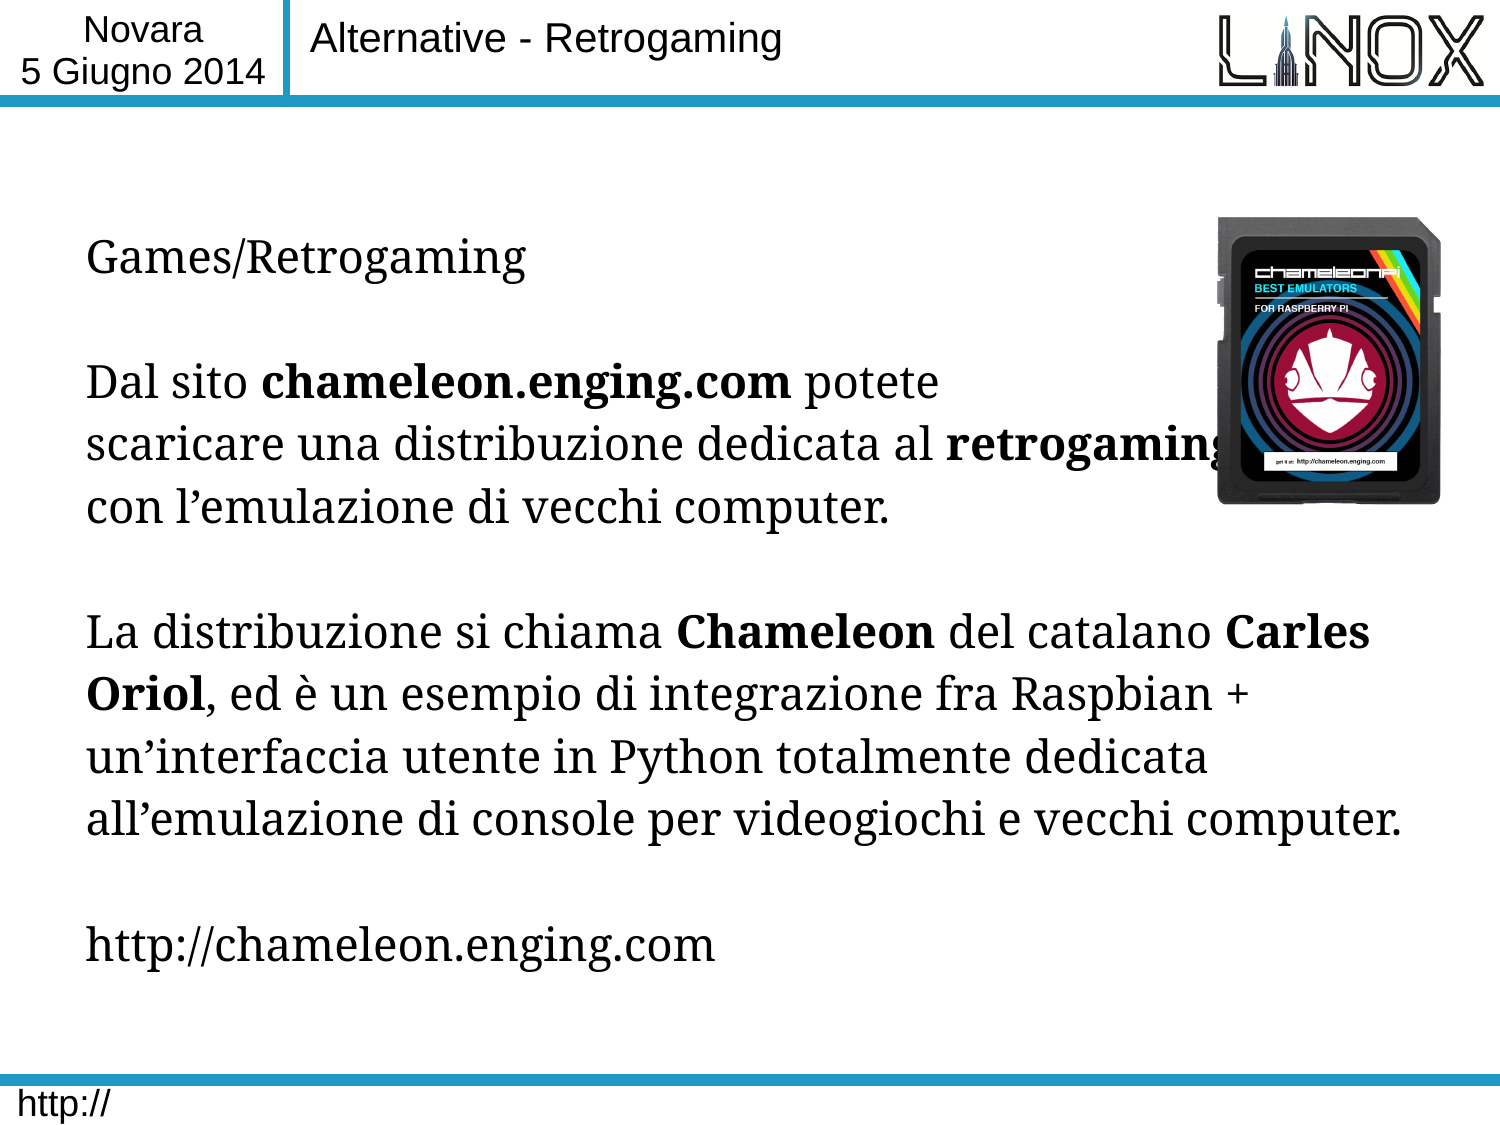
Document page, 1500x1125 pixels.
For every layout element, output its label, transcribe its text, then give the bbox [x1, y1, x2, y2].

text_box Games/Retrogaming Dal sito chameleon.enging.com potete scaricare una distribuzione dedicata al retrogaming, con l’emulazione di vecchi computer. La distribuzione si chiama Chameleon del catalano Carles Oriol, ed è un esempio di integrazione fra Raspbian + un’interfaccia utente in Python totalmente dedicata all’emulazione di console per videogiochi e vecchi computer. http://chameleon.enging.com [70, 216, 1438, 856]
list Alternative - Retrogaming [295, 7, 1321, 83]
picture [0, 1074, 1500, 1086]
picture [0, 0, 1500, 107]
picture [1217, 216, 1441, 505]
